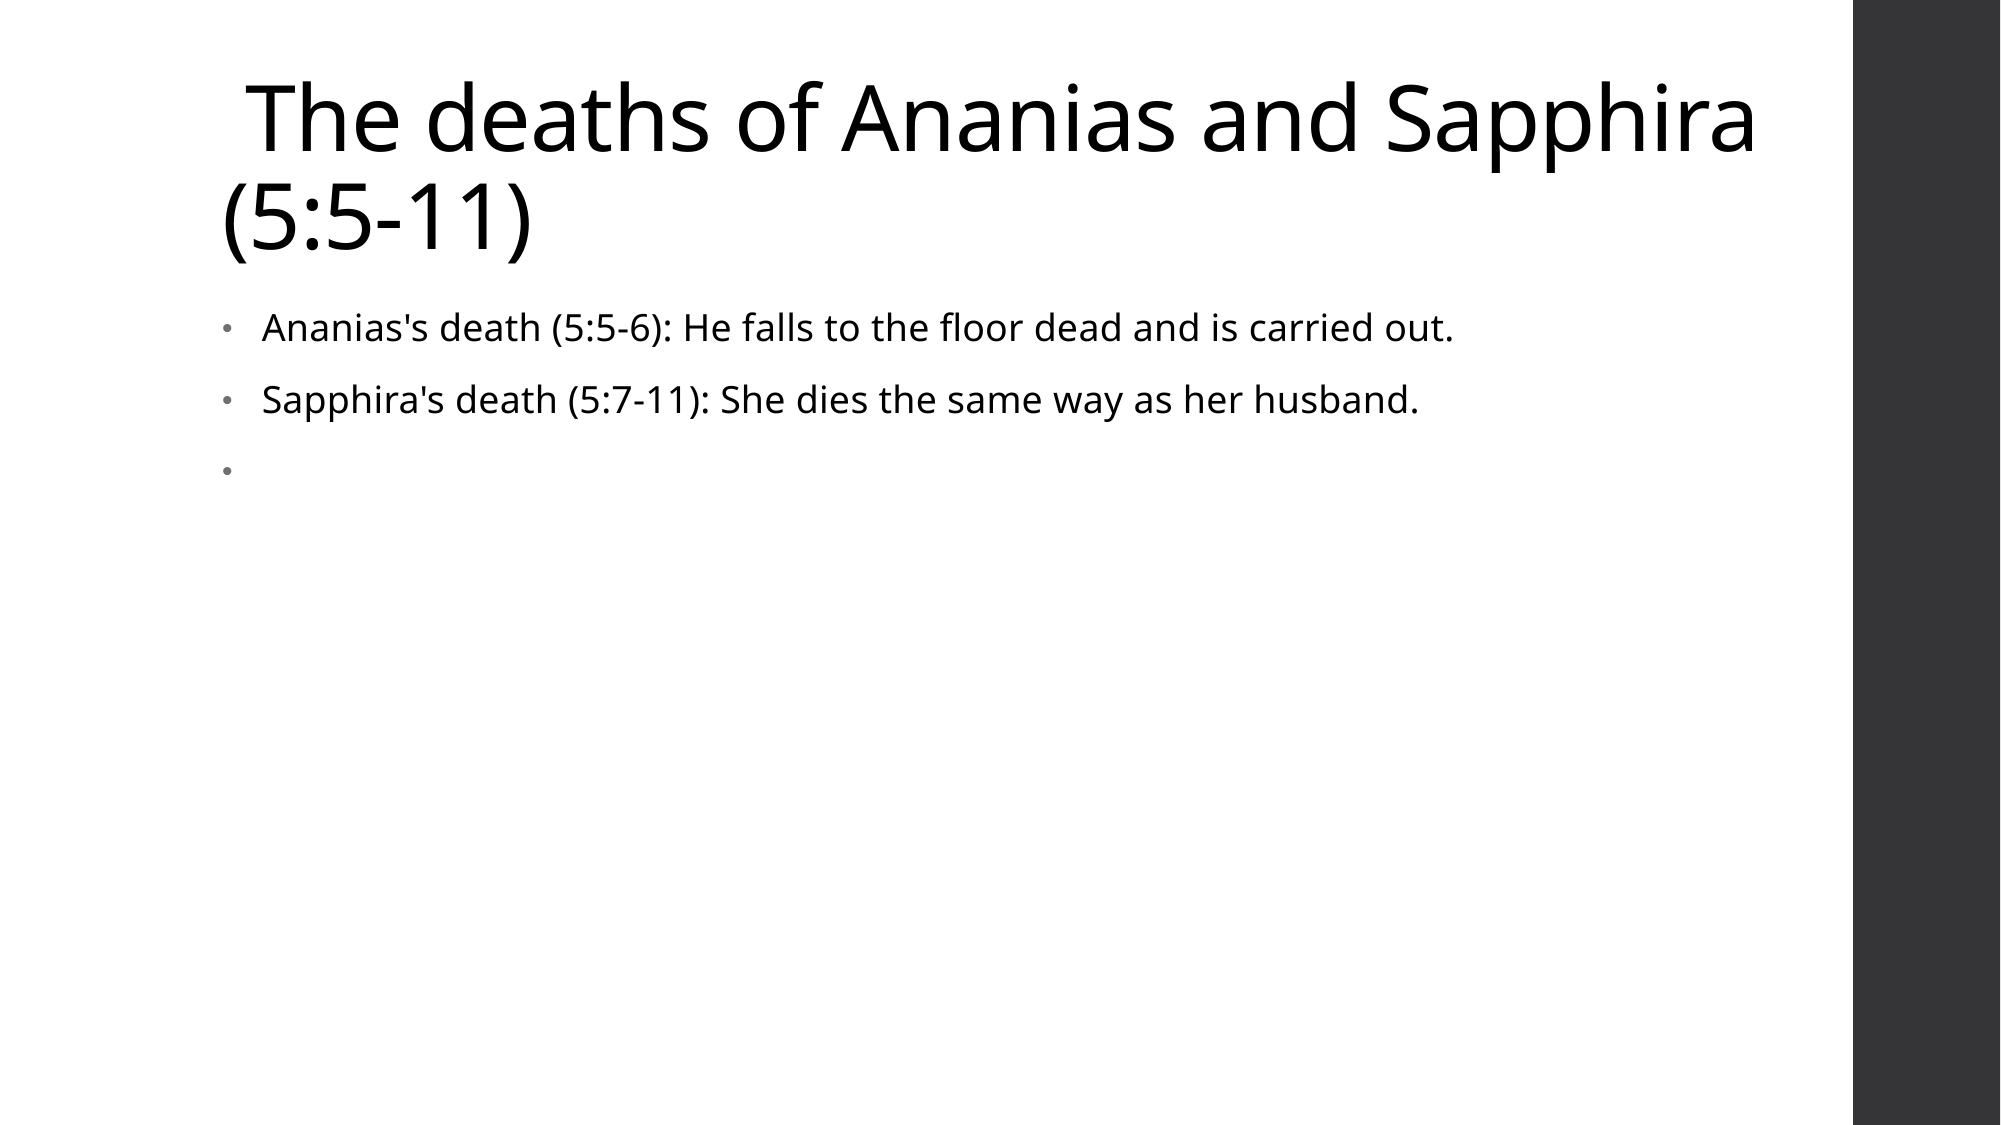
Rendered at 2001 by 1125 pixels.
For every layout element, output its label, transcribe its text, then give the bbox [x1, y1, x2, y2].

title The deaths of Ananias and Sapphira (5:5-11) [206, 60, 1797, 278]
list Ananias's death (5:5-6): He falls to the floor dead and is carried out. Sapphira's death (5:7-11): She dies the same way as her husband. [206, 299, 1617, 1014]
